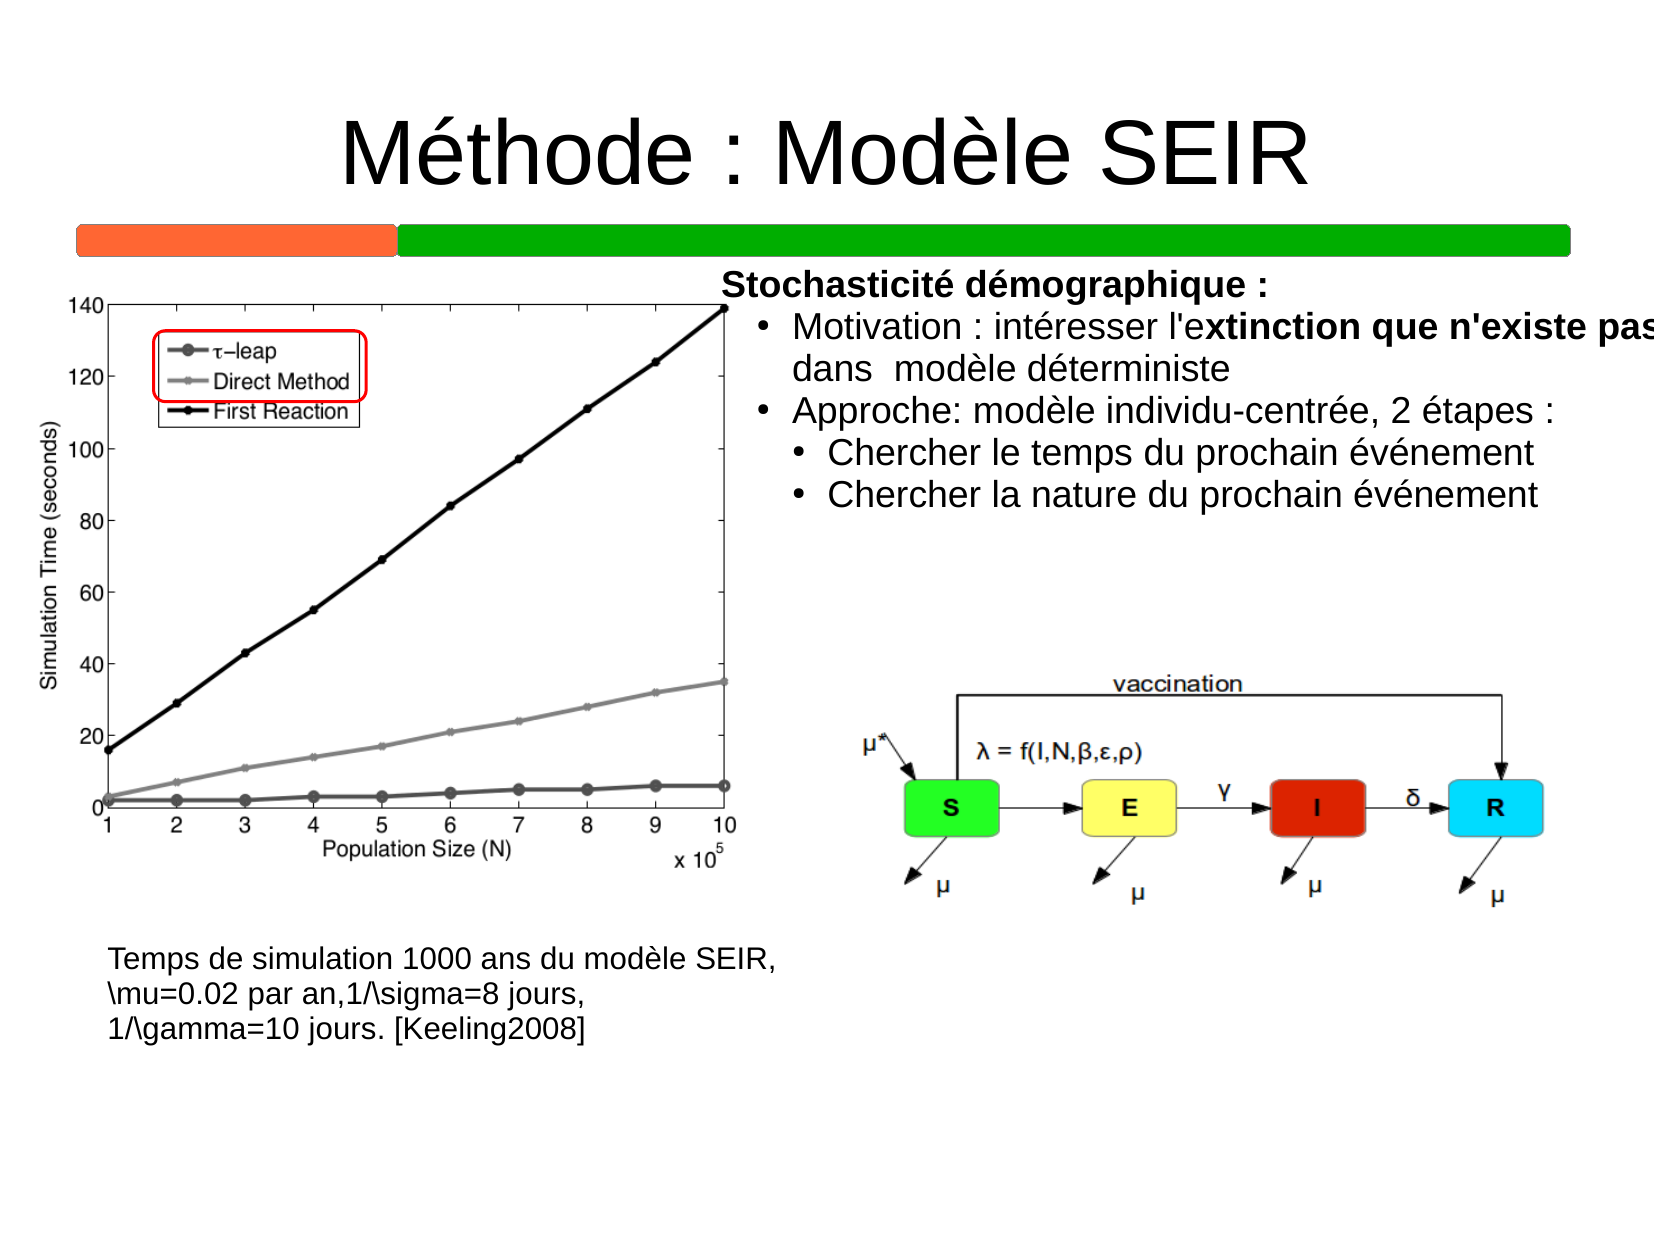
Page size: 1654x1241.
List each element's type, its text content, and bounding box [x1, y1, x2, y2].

text_box Temps de simulation 1000 ans du modèle SEIR, \mu=0.02 par an,1/\sigma=8 jours, 1/\gamma=10 jours. [Keeling2008] [92, 934, 793, 1054]
text_box [76, 224, 1571, 257]
title Méthode : Modèle SEIR [82, 49, 1571, 227]
picture [846, 661, 1560, 922]
picture [0, 271, 792, 886]
text_box Stochasticité démographique : Motivation : intéresser l'extinction que n'existe pas dans modèle déterministe Approche: modèle individu-centrée, 2 étapes : Chercher le temps du prochain événement Chercher la nature du prochain événement [706, 256, 1654, 524]
